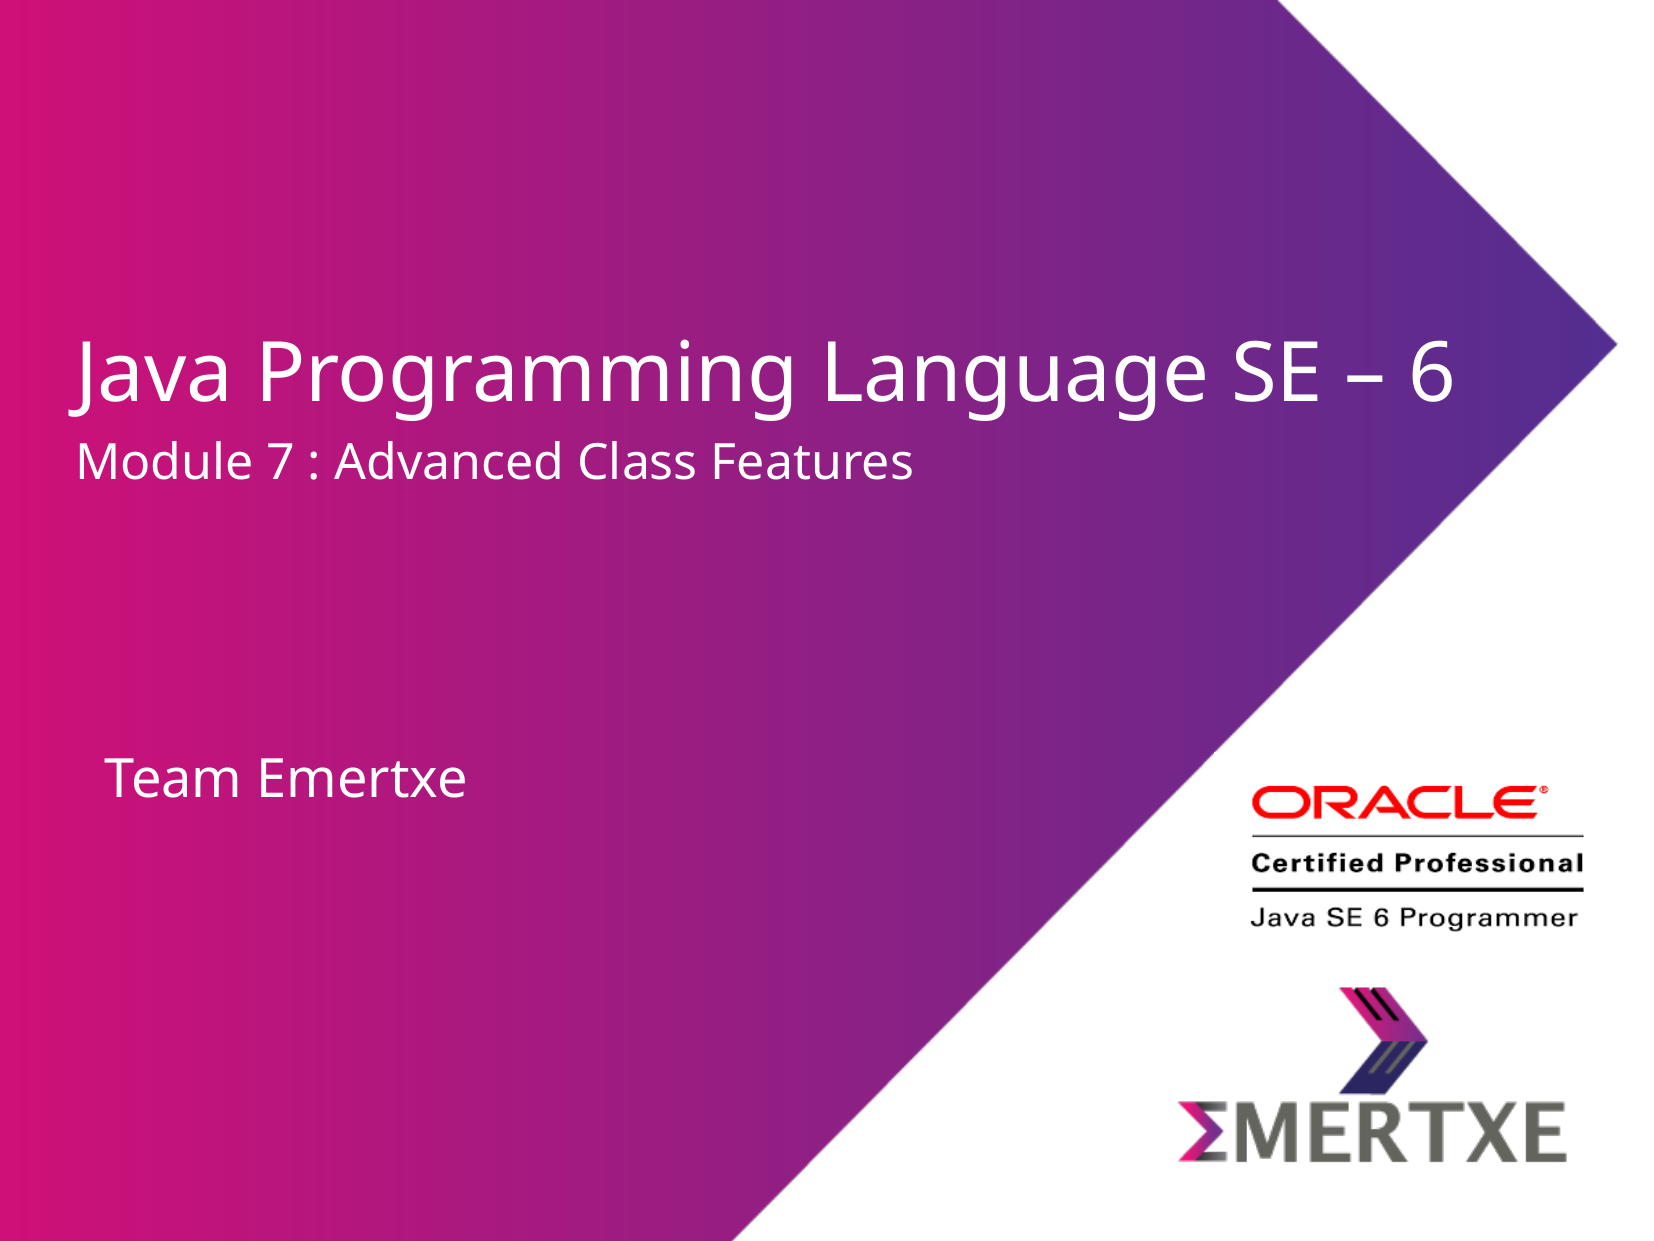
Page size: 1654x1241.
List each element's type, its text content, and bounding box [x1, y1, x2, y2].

picture [0, 0, 1654, 1241]
title Java Programming Language SE – 6 Module 7 : Advanced Class Features [75, 300, 1564, 508]
